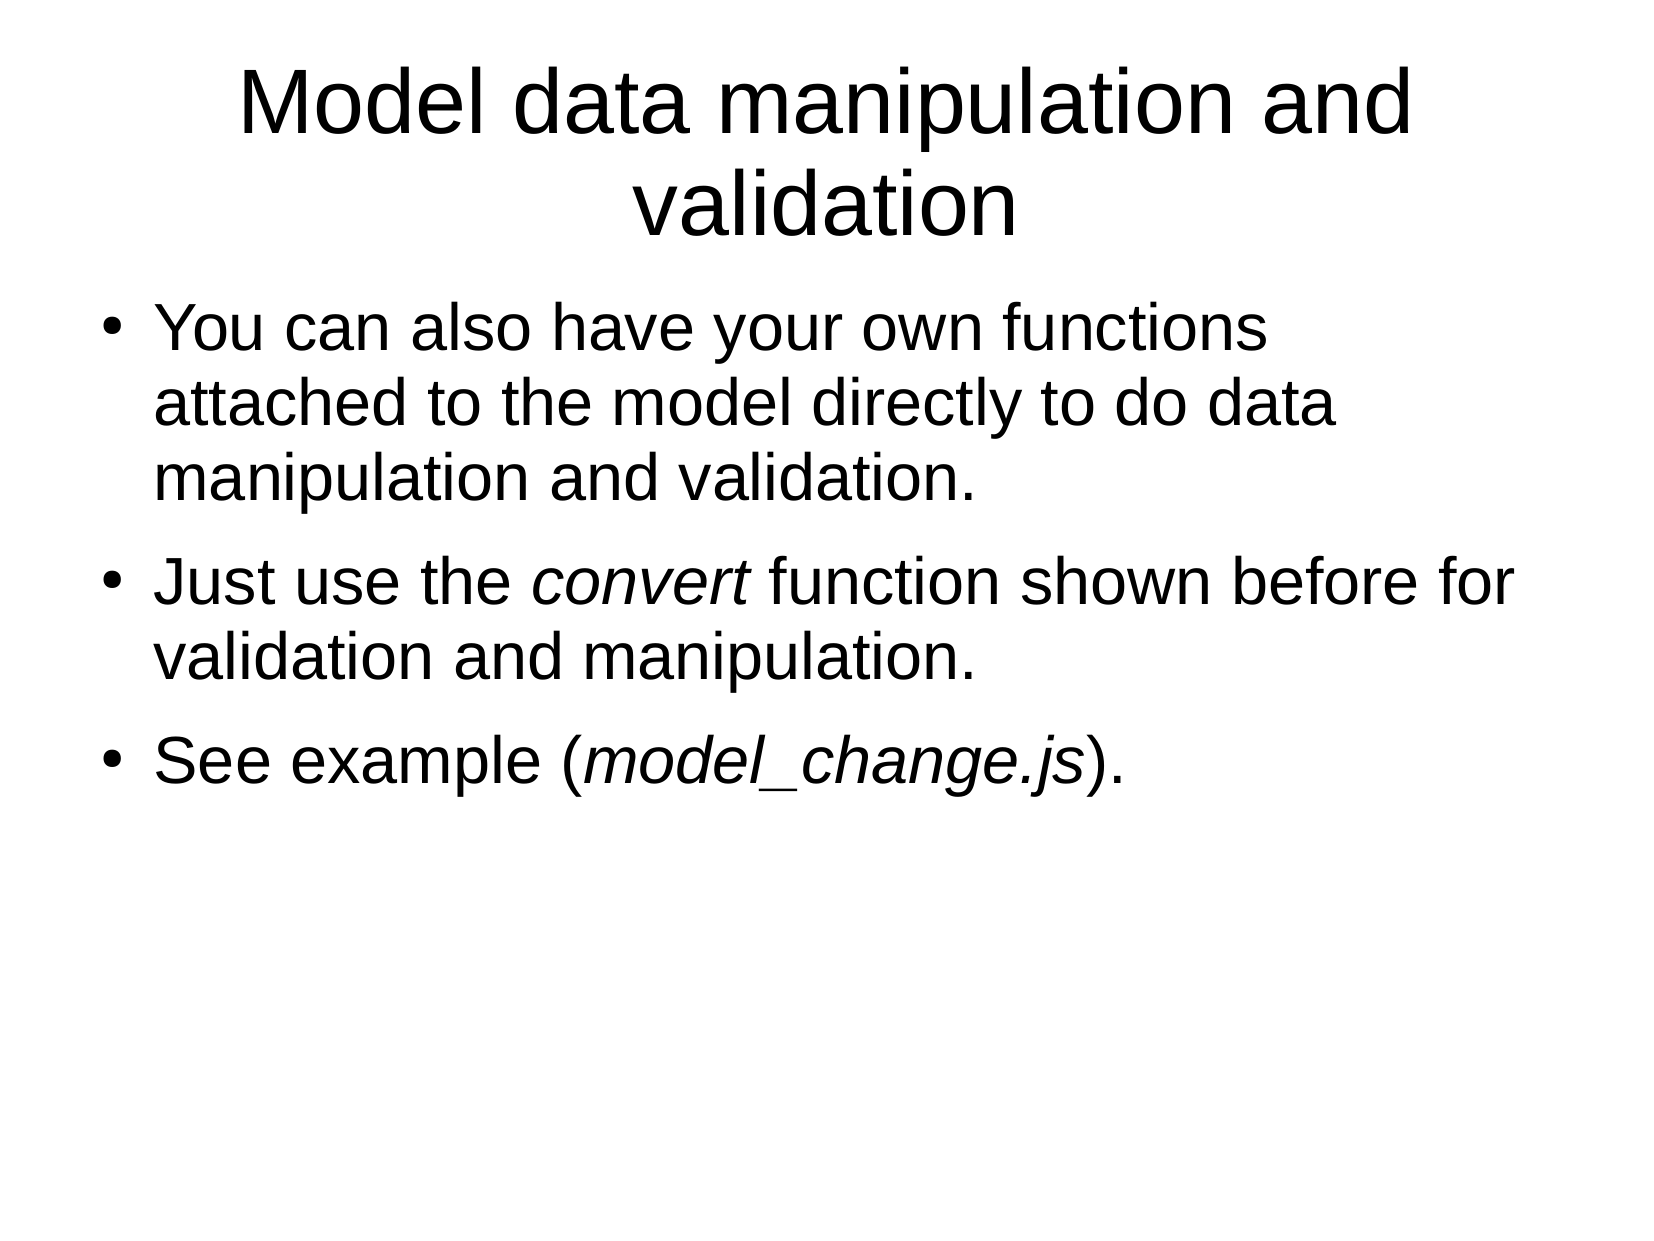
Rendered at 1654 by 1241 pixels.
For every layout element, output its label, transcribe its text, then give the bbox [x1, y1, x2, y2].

title Model data manipulation and validation [82, 49, 1571, 257]
list You can also have your own functions attached to the model directly to do data manipulation and validation. Just use the convert function shown before for validation and manipulation. See example (model_change.js). [82, 290, 1538, 1126]
